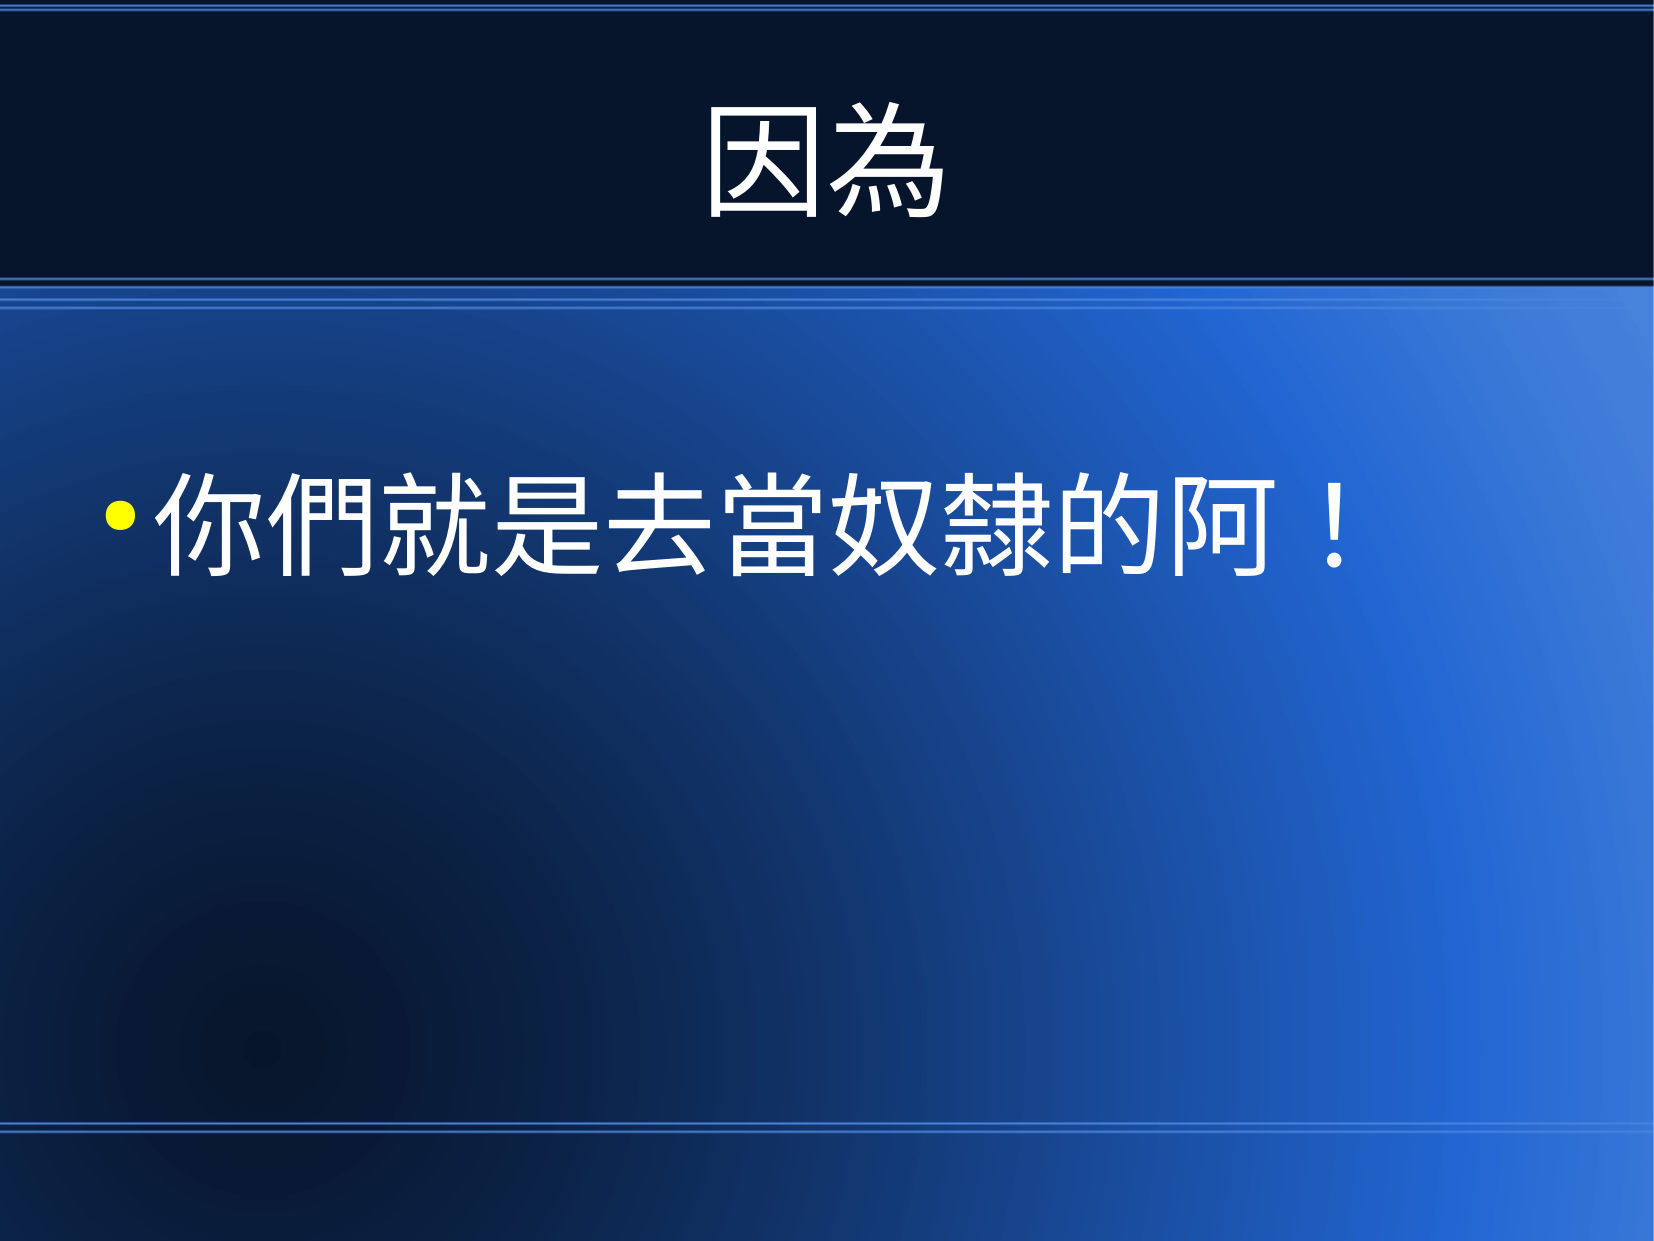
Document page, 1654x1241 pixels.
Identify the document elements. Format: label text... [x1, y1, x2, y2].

list 你們就是去當奴隸的阿！ [82, 355, 1571, 1241]
title 因為 [82, 49, 1571, 257]
picture [0, 0, 1654, 1241]
